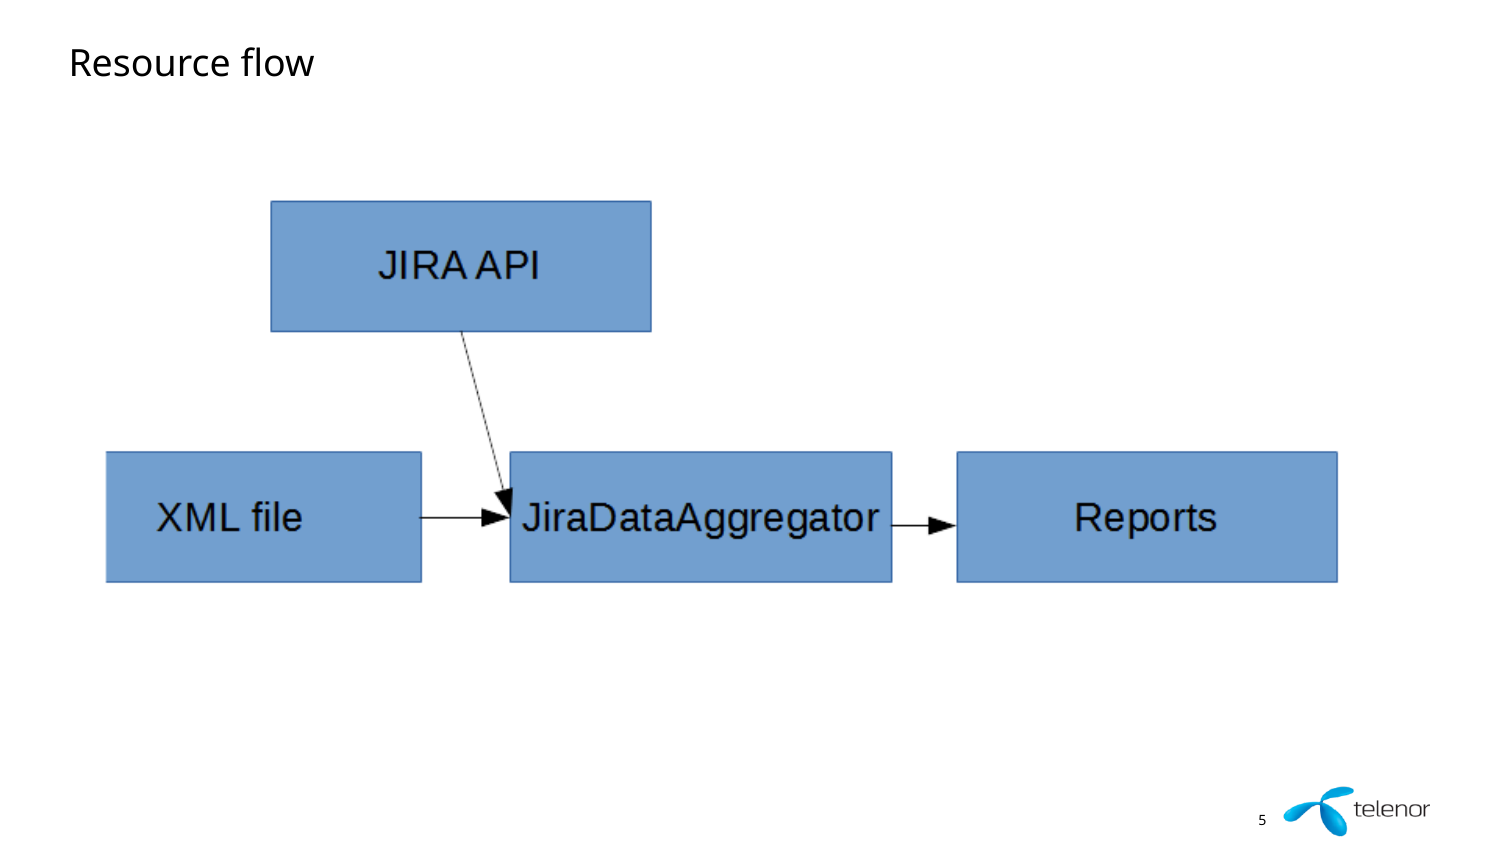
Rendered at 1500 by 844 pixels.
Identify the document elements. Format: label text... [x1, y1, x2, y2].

picture [1277, 782, 1430, 844]
title Resource flow [68, 39, 1430, 85]
picture [105, 179, 1371, 606]
